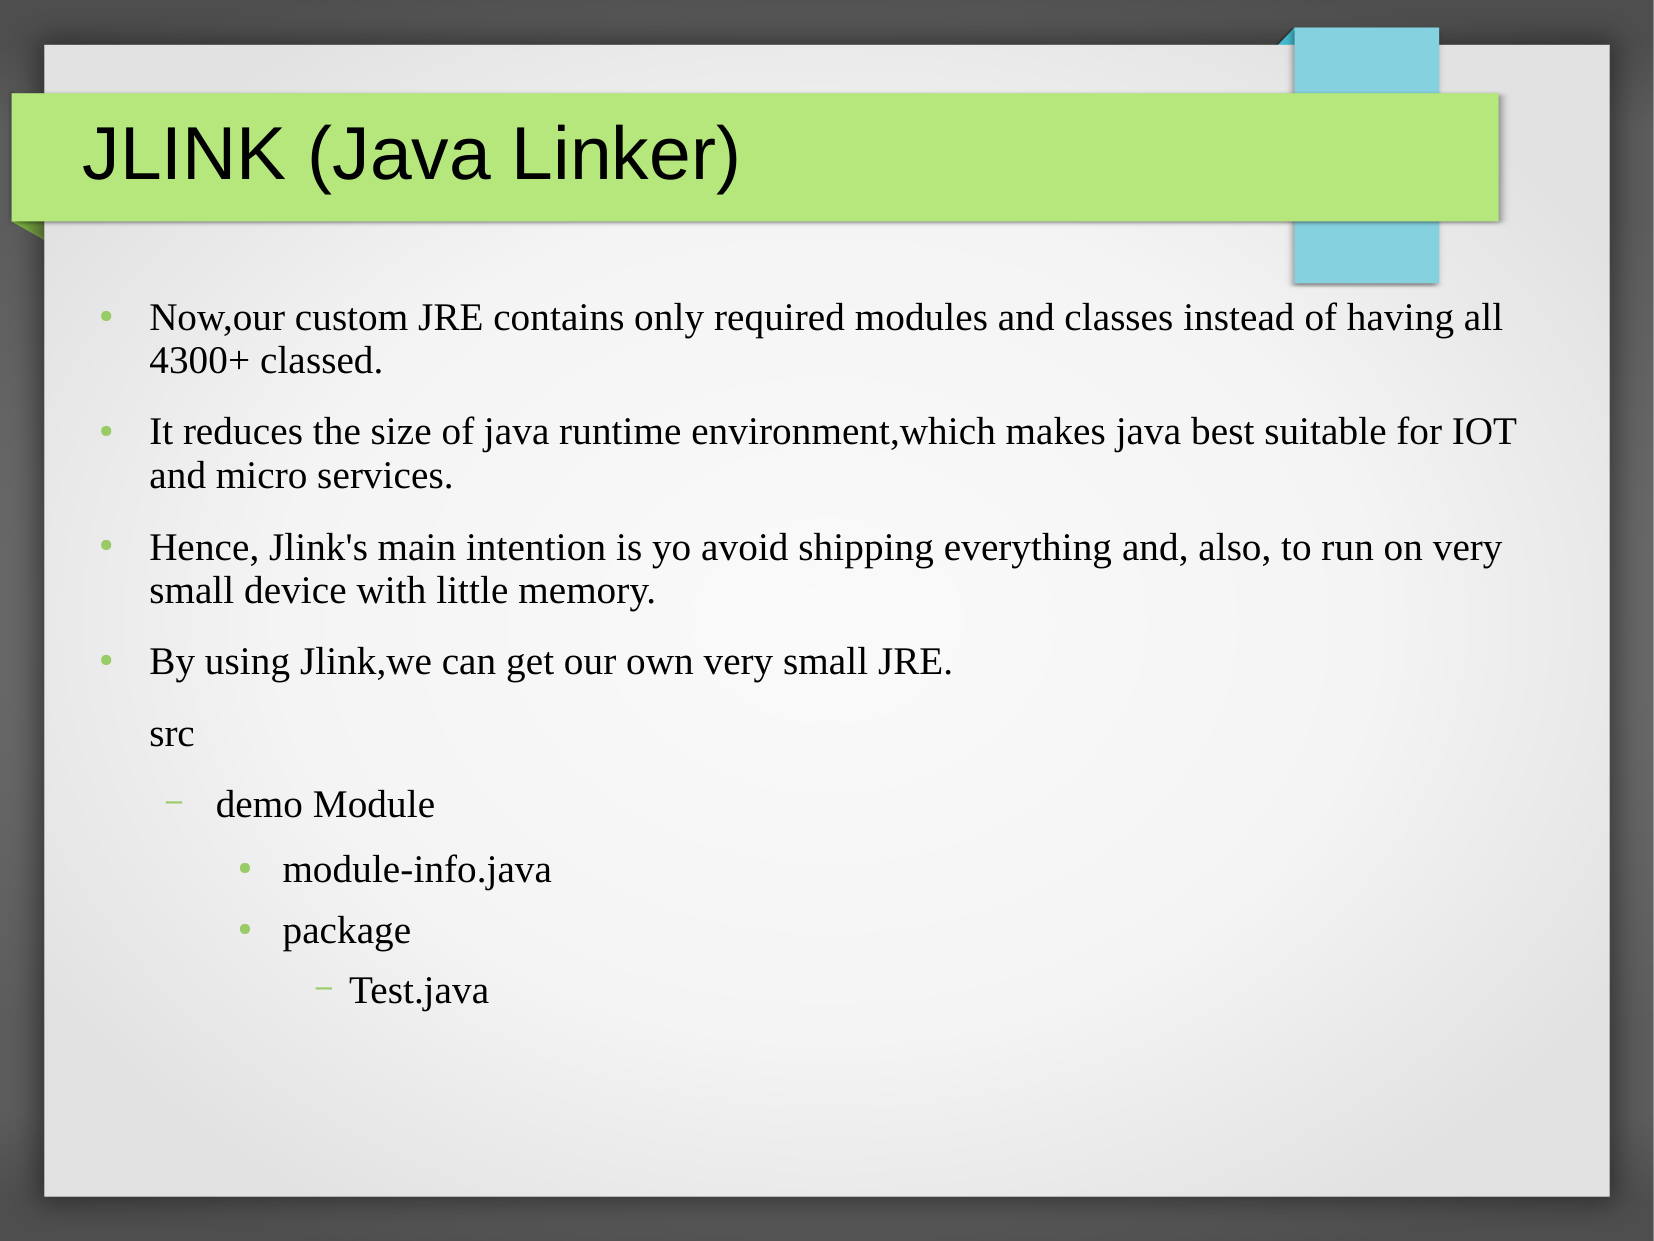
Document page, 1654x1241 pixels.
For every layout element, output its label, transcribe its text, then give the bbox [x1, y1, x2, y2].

list Now,our custom JRE contains only required modules and classes instead of having all 4300+ classed. It reduces the size of java runtime environment,which makes java best suitable for IOT and micro services. Hence, Jlink's main intention is yo avoid shipping everything and, also, to run on very small device with little memory. By using Jlink,we can get our own very small JRE. src demo Module module-info.java package Test.java [82, 295, 1571, 1015]
picture [0, 0, 1654, 1241]
title JLINK (Java Linker) [82, 94, 1264, 213]
